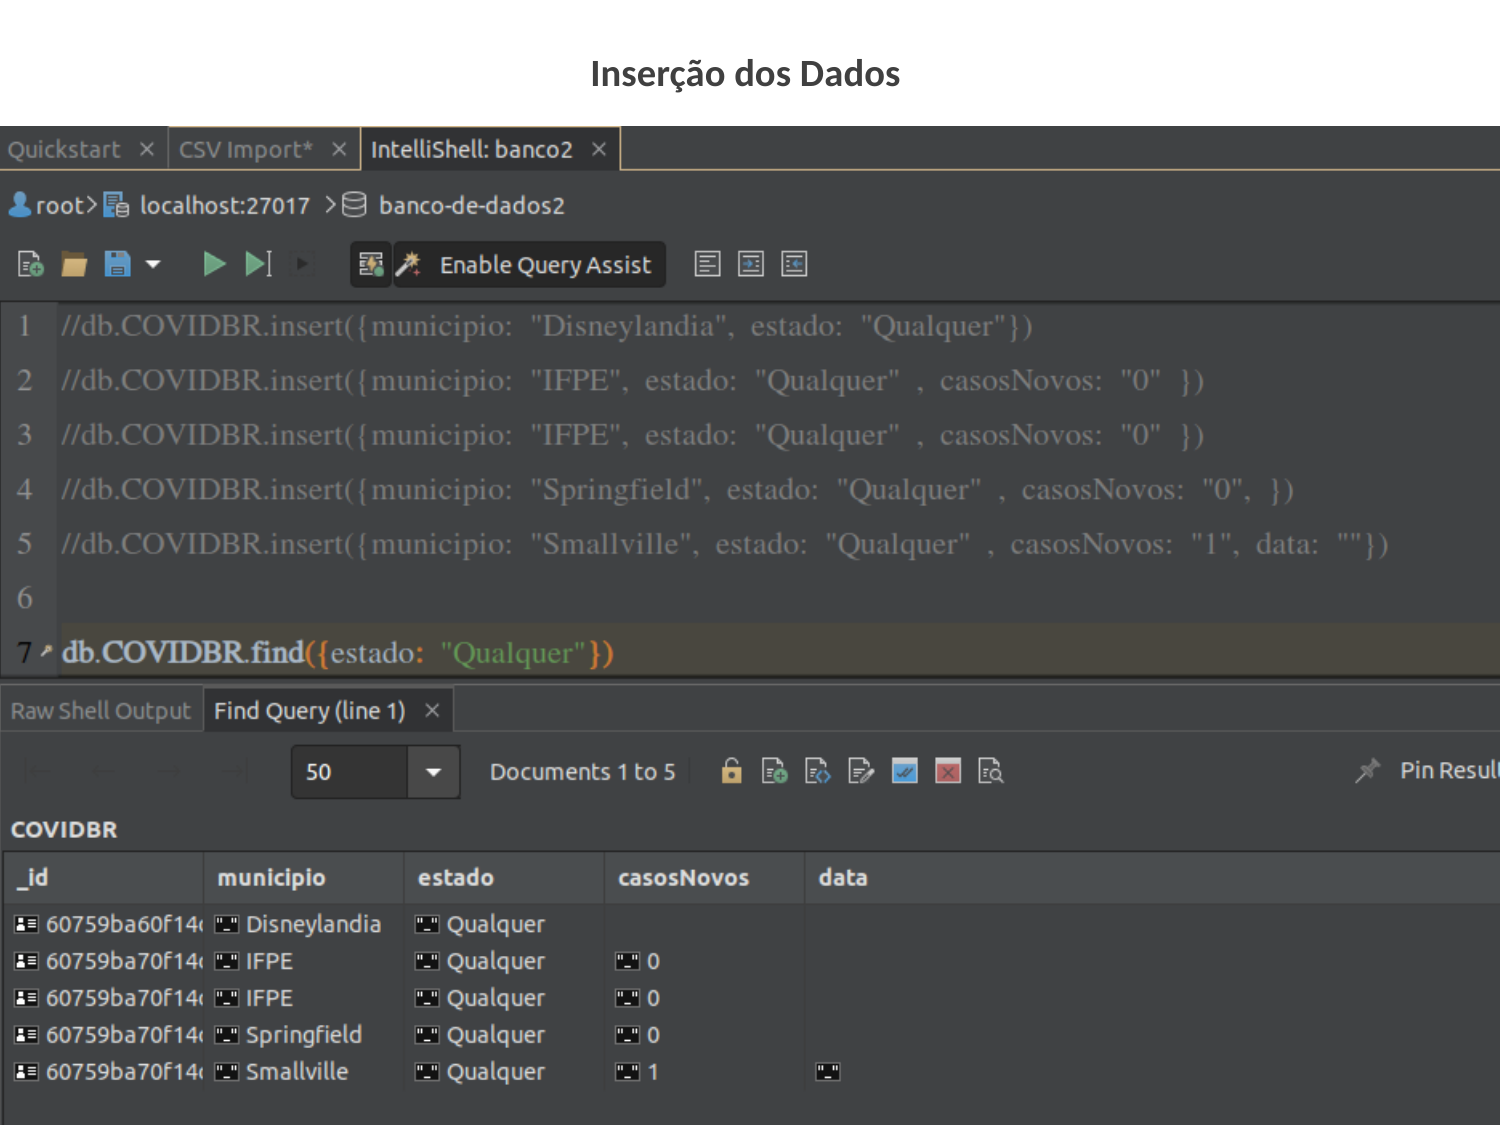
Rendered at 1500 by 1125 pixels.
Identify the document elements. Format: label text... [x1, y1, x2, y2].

picture [0, 126, 1500, 1125]
title Inserção dos Dados [0, 47, 1500, 102]
